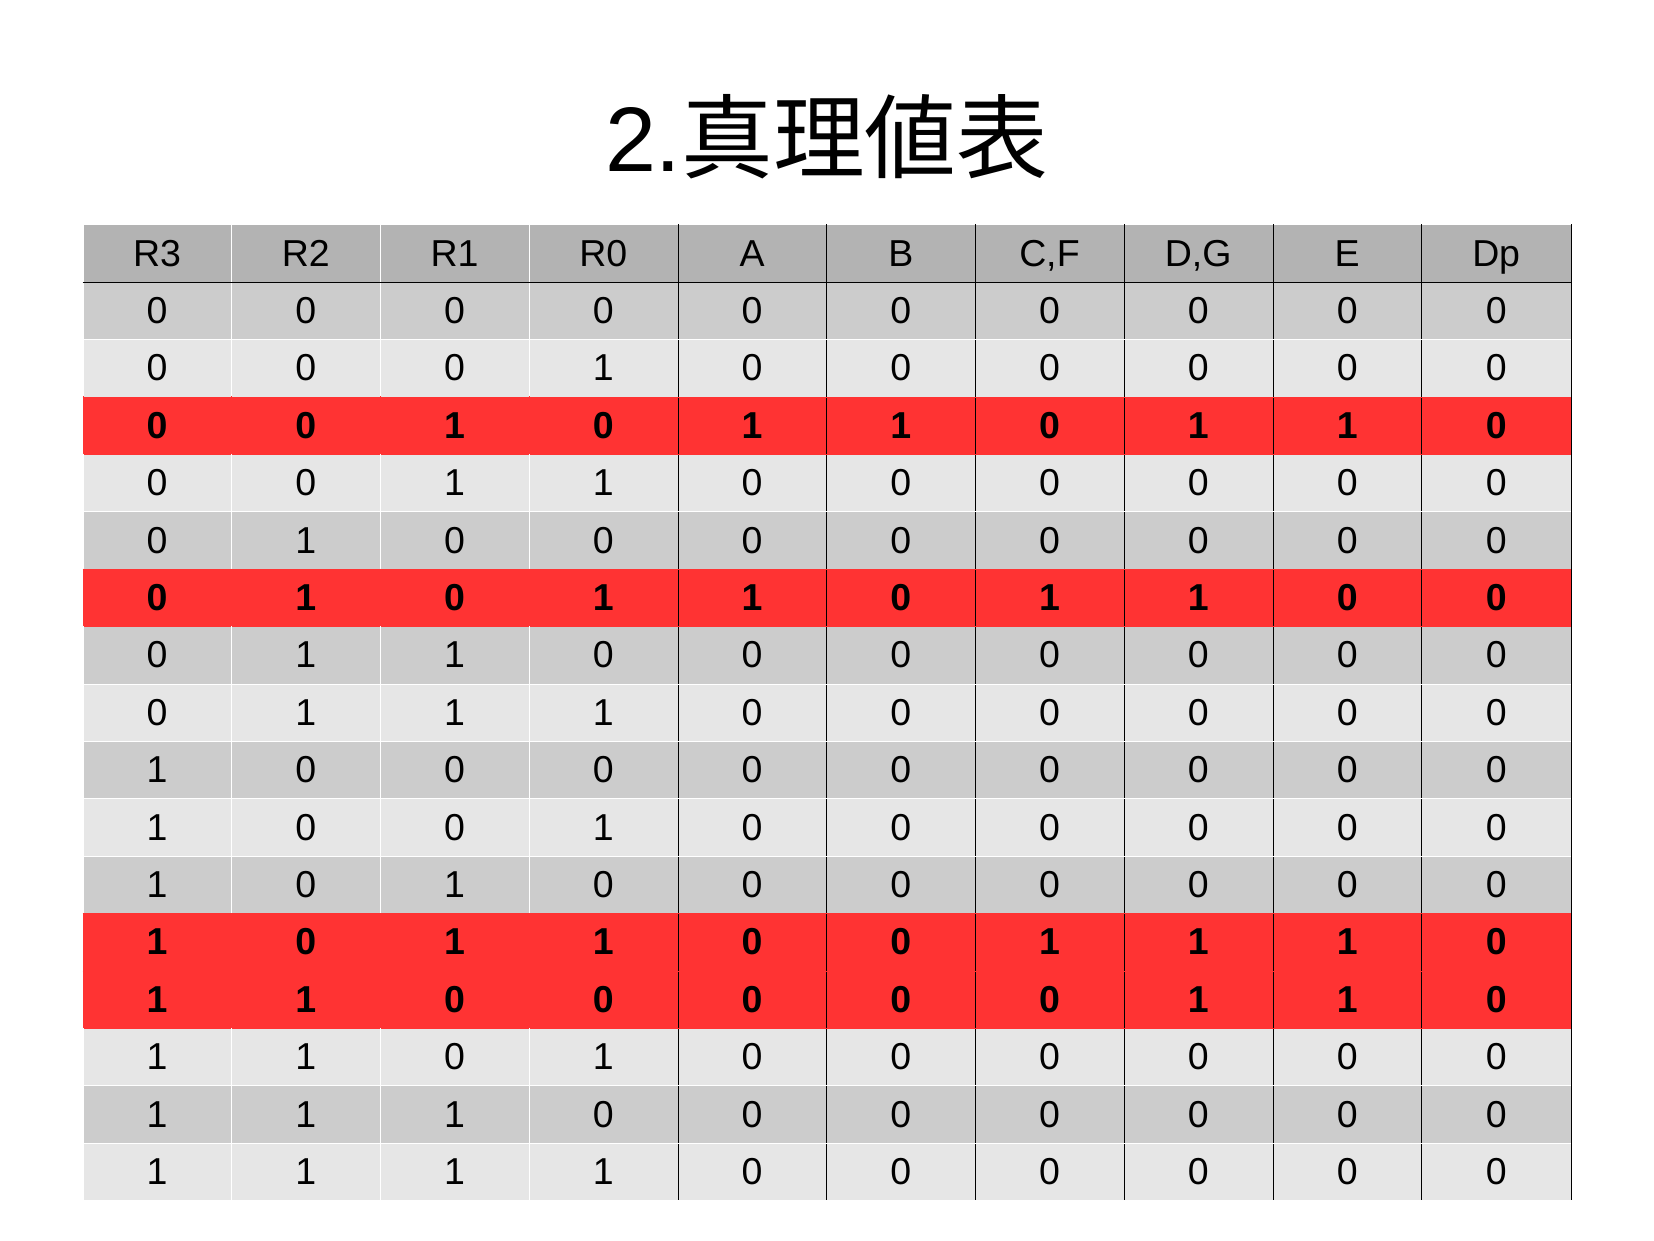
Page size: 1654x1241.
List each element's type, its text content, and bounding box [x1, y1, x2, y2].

table_cell 0 [232, 398, 380, 454]
table_cell 0 [1422, 972, 1571, 1028]
table_cell 0 [1422, 1144, 1571, 1200]
table_cell 0 [1125, 685, 1273, 741]
table_cell 0 [827, 283, 975, 339]
table_cell 0 [976, 1086, 1124, 1143]
table_cell 0 [381, 340, 529, 397]
table_cell 1 [530, 799, 678, 856]
table_cell 1 [1274, 972, 1421, 1028]
table_cell 0 [232, 742, 380, 798]
table_cell 0 [827, 1144, 975, 1200]
table_cell 0 [976, 1144, 1124, 1200]
table_cell 0 [1274, 685, 1421, 741]
table_cell 1 [84, 742, 231, 798]
table_header C,F [976, 225, 1124, 282]
table_cell 1 [1125, 972, 1273, 1028]
table_cell 0 [1125, 799, 1273, 856]
table_cell 1 [84, 1086, 231, 1143]
table_cell 0 [1422, 914, 1571, 971]
table_cell 0 [1274, 857, 1421, 913]
table_cell 0 [530, 398, 678, 454]
table_cell 0 [827, 857, 975, 913]
table_cell 0 [84, 685, 231, 741]
table_cell 0 [1422, 742, 1571, 798]
table_cell 0 [679, 742, 826, 798]
table_cell 0 [1274, 570, 1421, 626]
table_cell 1 [530, 455, 678, 511]
table_cell 1 [381, 455, 529, 511]
table_cell 1 [381, 914, 529, 971]
table_cell 0 [1125, 1144, 1273, 1200]
table_cell 0 [827, 742, 975, 798]
table_cell 0 [1125, 512, 1273, 569]
table_cell 0 [1422, 570, 1571, 626]
table_cell 1 [1125, 914, 1273, 971]
table_cell 1 [381, 685, 529, 741]
table_cell 0 [1274, 799, 1421, 856]
table_cell 0 [1274, 283, 1421, 339]
table_cell 0 [1125, 857, 1273, 913]
table_cell 0 [1125, 455, 1273, 511]
table_cell 0 [232, 455, 380, 511]
table_cell 0 [1274, 512, 1421, 569]
table_cell 1 [1274, 914, 1421, 971]
table_cell 0 [1422, 455, 1571, 511]
table_cell 1 [679, 570, 826, 626]
table_cell 0 [530, 742, 678, 798]
table_cell 1 [84, 972, 231, 1028]
table_cell 0 [976, 340, 1124, 397]
table_cell 0 [530, 512, 678, 569]
table_cell 1 [530, 1144, 678, 1200]
table_cell 1 [530, 1029, 678, 1085]
table_cell 0 [1274, 627, 1421, 684]
table_cell 1 [232, 627, 380, 684]
table_cell 0 [827, 1086, 975, 1143]
table_cell 1 [232, 972, 380, 1028]
table_cell 0 [1125, 283, 1273, 339]
table_cell 1 [232, 1029, 380, 1085]
table_cell 0 [530, 857, 678, 913]
table_cell 1 [381, 1086, 529, 1143]
table_cell 0 [827, 570, 975, 626]
table_cell 1 [381, 627, 529, 684]
table_cell 0 [84, 627, 231, 684]
table_cell 1 [530, 340, 678, 397]
table_cell 0 [827, 455, 975, 511]
table_cell 0 [827, 914, 975, 971]
table_cell 1 [84, 799, 231, 856]
table_cell 1 [1274, 398, 1421, 454]
table_cell 0 [1125, 627, 1273, 684]
table_cell 1 [530, 685, 678, 741]
table_cell 0 [827, 972, 975, 1028]
table_cell 0 [827, 685, 975, 741]
table_cell 0 [976, 685, 1124, 741]
table_cell 0 [1274, 1086, 1421, 1143]
table_cell 1 [381, 398, 529, 454]
table_cell 0 [381, 742, 529, 798]
table_header Dp [1422, 225, 1571, 282]
table_cell 0 [679, 685, 826, 741]
table_cell 0 [679, 914, 826, 971]
table_cell 0 [232, 914, 380, 971]
table_cell 1 [232, 1086, 380, 1143]
table_cell 0 [976, 742, 1124, 798]
table_cell 0 [976, 398, 1124, 454]
table_cell 0 [827, 1029, 975, 1085]
table_cell 0 [679, 857, 826, 913]
table_cell 0 [1422, 340, 1571, 397]
table_cell 1 [1125, 398, 1273, 454]
table_header R1 [381, 225, 529, 282]
table_cell 0 [976, 857, 1124, 913]
table_cell 0 [232, 799, 380, 856]
table_cell 1 [232, 570, 380, 626]
table_cell 0 [679, 972, 826, 1028]
table_cell 1 [827, 398, 975, 454]
table_cell 0 [1274, 1029, 1421, 1085]
table_cell 0 [679, 627, 826, 684]
table_cell 0 [530, 627, 678, 684]
table_cell 0 [1422, 685, 1571, 741]
table_cell 1 [530, 570, 678, 626]
table_cell 0 [679, 512, 826, 569]
table_cell 0 [1422, 857, 1571, 913]
table_cell 0 [679, 1086, 826, 1143]
table_cell 0 [530, 1086, 678, 1143]
table_cell 1 [84, 1144, 231, 1200]
table_header B [827, 225, 975, 282]
title 2.真理値表 [82, 49, 1571, 213]
table_cell 0 [381, 1029, 529, 1085]
table_cell 0 [1422, 1086, 1571, 1143]
table_header R2 [232, 225, 380, 282]
table_cell 0 [976, 799, 1124, 856]
table_cell 0 [1422, 627, 1571, 684]
table_cell 0 [1274, 742, 1421, 798]
table_cell 0 [1274, 340, 1421, 397]
table_cell 0 [530, 283, 678, 339]
table_cell 1 [232, 512, 380, 569]
table_header A [679, 225, 826, 282]
table_cell 1 [232, 1144, 380, 1200]
table_cell 0 [976, 972, 1124, 1028]
table_cell 0 [232, 283, 380, 339]
table_cell 0 [679, 1029, 826, 1085]
table_header E [1274, 225, 1421, 282]
table_cell 0 [84, 455, 231, 511]
table_cell 1 [976, 570, 1124, 626]
table_cell 0 [679, 455, 826, 511]
table_cell 0 [827, 512, 975, 569]
table_cell 1 [679, 398, 826, 454]
table_cell 0 [827, 799, 975, 856]
table_cell 0 [1274, 1144, 1421, 1200]
table_cell 1 [84, 857, 231, 913]
table_cell 0 [381, 512, 529, 569]
table_cell 0 [976, 455, 1124, 511]
table_header R0 [530, 225, 678, 282]
table_cell 0 [679, 283, 826, 339]
table_cell 0 [1125, 340, 1273, 397]
table_cell 0 [1422, 512, 1571, 569]
table_cell 0 [679, 1144, 826, 1200]
table_cell 0 [232, 340, 380, 397]
table_header R3 [84, 225, 231, 282]
table_cell 0 [679, 340, 826, 397]
table_cell 1 [530, 914, 678, 971]
table_cell 0 [976, 283, 1124, 339]
table_cell 0 [232, 857, 380, 913]
table_cell 0 [1125, 1029, 1273, 1085]
table_cell 0 [827, 627, 975, 684]
table_cell 1 [84, 1029, 231, 1085]
table_cell 0 [381, 799, 529, 856]
table_cell 0 [976, 627, 1124, 684]
table_cell 0 [1274, 455, 1421, 511]
table_cell 1 [381, 857, 529, 913]
table_cell 0 [976, 1029, 1124, 1085]
table_cell 0 [1422, 283, 1571, 339]
table_cell 1 [1125, 570, 1273, 626]
table_cell 0 [84, 398, 231, 454]
table_cell 0 [679, 799, 826, 856]
table_cell 0 [381, 972, 529, 1028]
table_cell 0 [827, 340, 975, 397]
table_cell 0 [1422, 1029, 1571, 1085]
table_cell 0 [530, 972, 678, 1028]
table_cell 0 [84, 512, 231, 569]
table_cell 1 [232, 685, 380, 741]
table_cell 1 [976, 914, 1124, 971]
table_cell 0 [84, 340, 231, 397]
table_cell 0 [1125, 742, 1273, 798]
table_cell 0 [1125, 1086, 1273, 1143]
table_cell 0 [1422, 799, 1571, 856]
table_header D,G [1125, 225, 1273, 282]
table_cell 0 [1422, 398, 1571, 454]
table_cell 0 [84, 283, 231, 339]
table_cell 0 [84, 570, 231, 626]
table_cell 1 [84, 914, 231, 971]
table_cell 0 [381, 283, 529, 339]
table_cell 0 [976, 512, 1124, 569]
table_cell 0 [381, 570, 529, 626]
table_cell 1 [381, 1144, 529, 1200]
